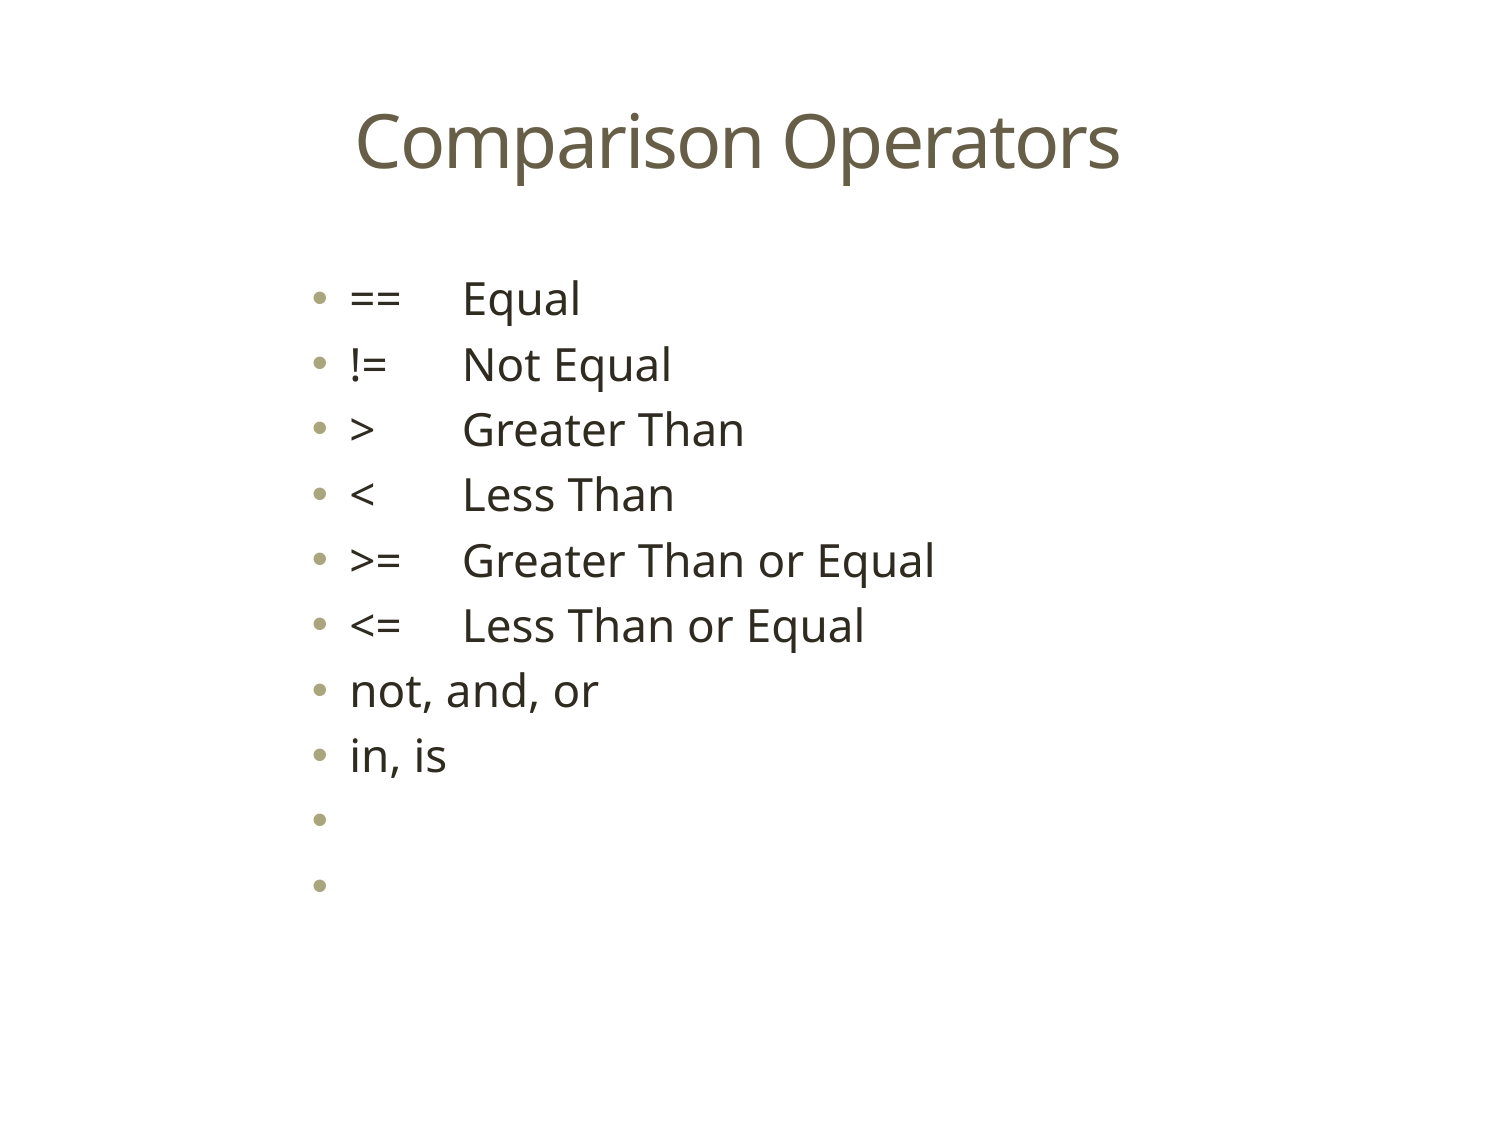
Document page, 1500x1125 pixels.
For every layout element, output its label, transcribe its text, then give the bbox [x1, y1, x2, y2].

title Comparison Operators [18, 45, 1460, 233]
list == Equal != Not Equal > Greater Than < Less Than >= Greater Than or Equal <= Less Than or Equal not, and, or in, is [259, 262, 1282, 1098]
